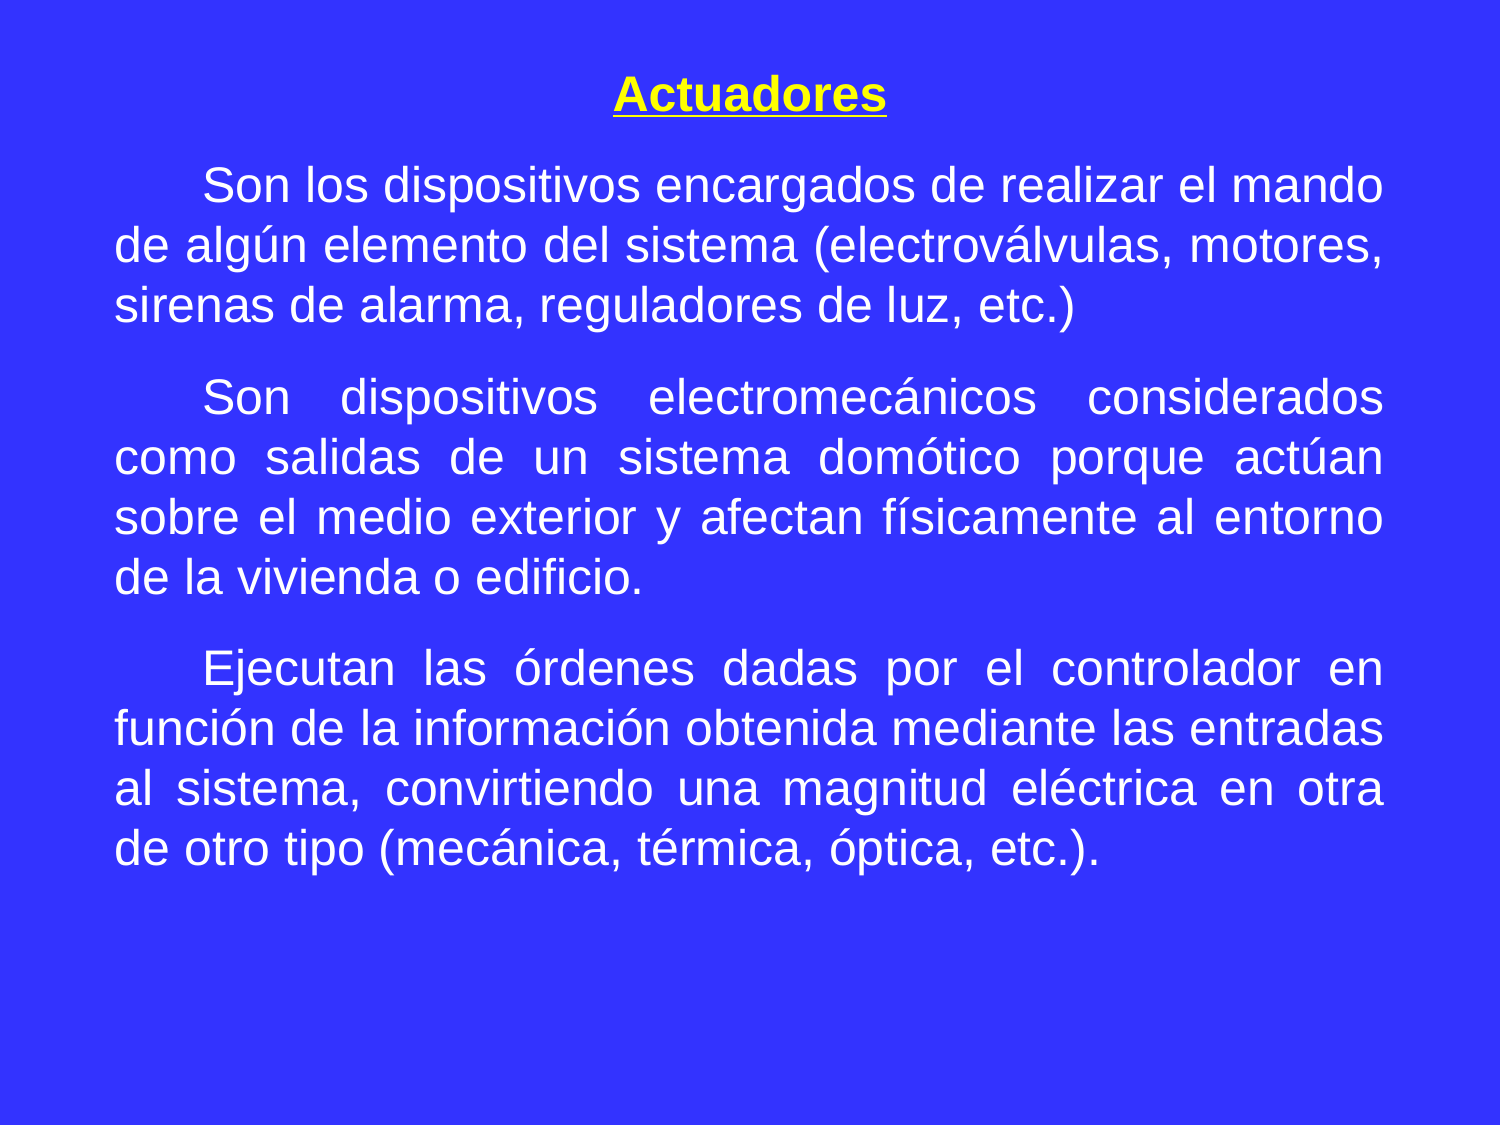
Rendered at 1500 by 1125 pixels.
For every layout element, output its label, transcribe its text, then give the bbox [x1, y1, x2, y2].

text_box Actuadores Son los dispositivos encargados de realizar el mando de algún elemento del sistema (electroválvulas, motores, sirenas de alarma, reguladores de luz, etc.) Son dispositivos electromecánicos considerados como salidas de un sistema domótico porque actúan sobre el medio exterior y afectan físicamente al entorno de la vivienda o edificio. Ejecutan las órdenes dadas por el controlador en función de la información obtenida mediante las entradas al sistema, convirtiendo una magnitud eléctrica en otra de otro tipo (mecánica, térmica, óptica, etc.). [100, 53, 1400, 884]
